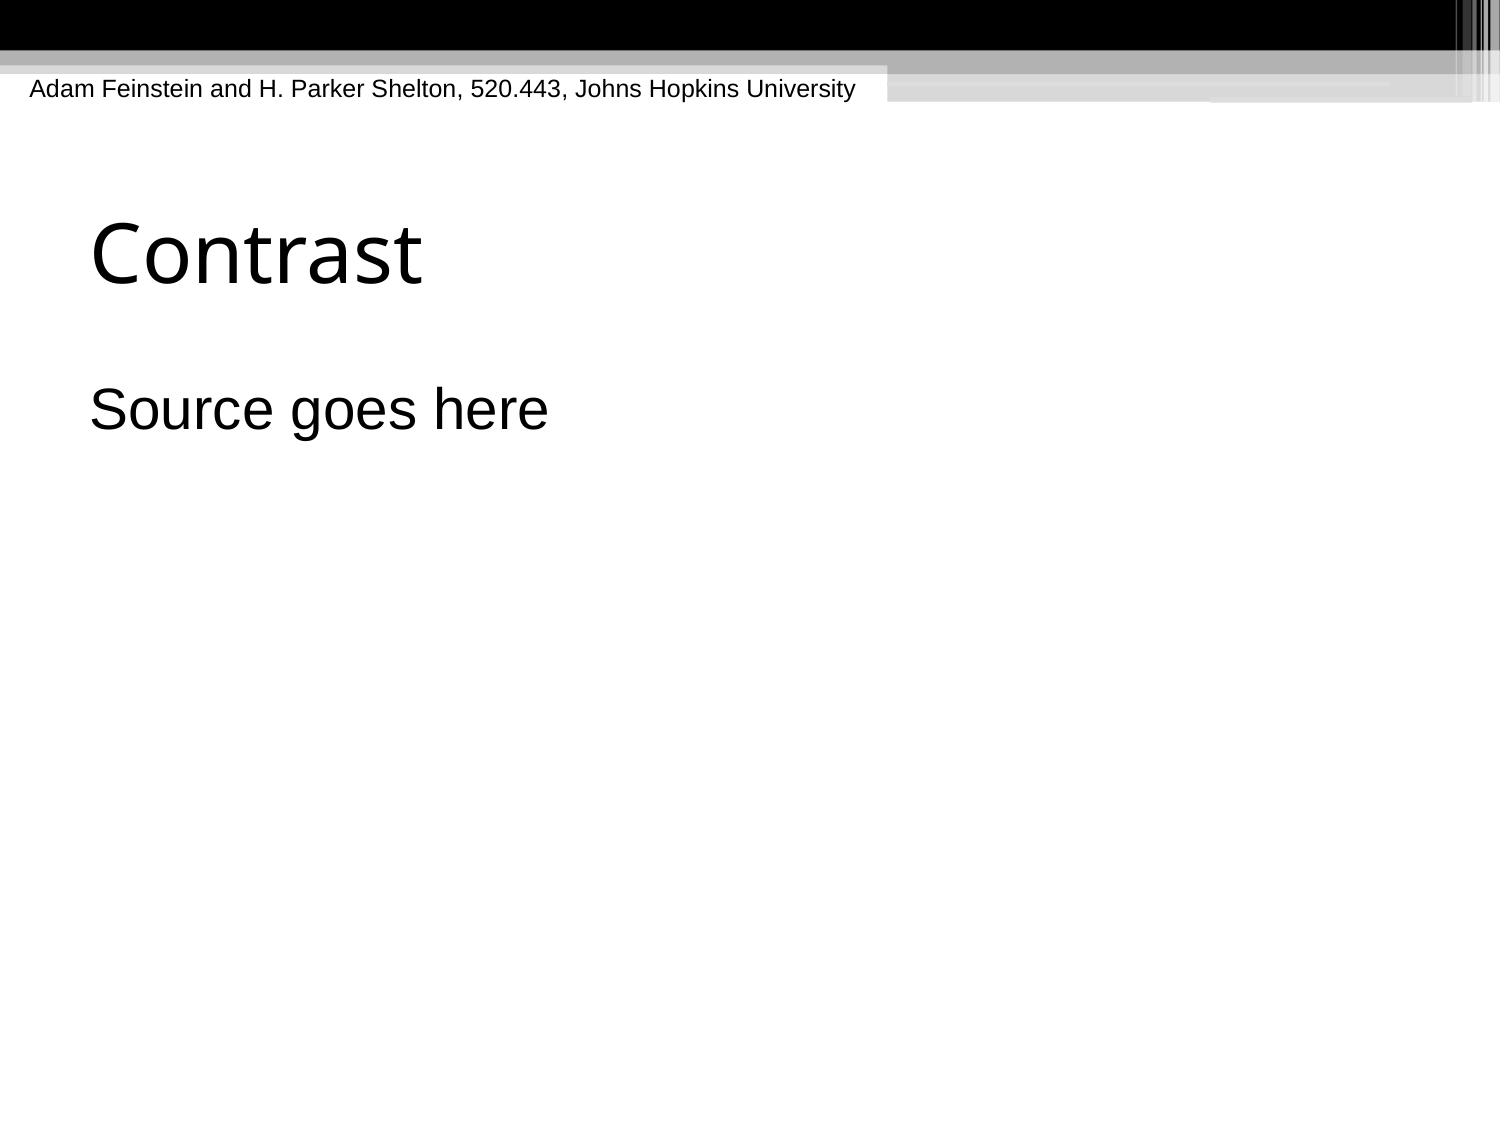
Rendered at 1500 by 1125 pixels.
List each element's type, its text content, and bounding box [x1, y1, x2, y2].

list Source goes here [75, 368, 1425, 1079]
text_box Adam Feinstein and H. Parker Shelton, 520.443, Johns Hopkins University [0, 67, 888, 110]
title Contrast [75, 187, 1425, 363]
